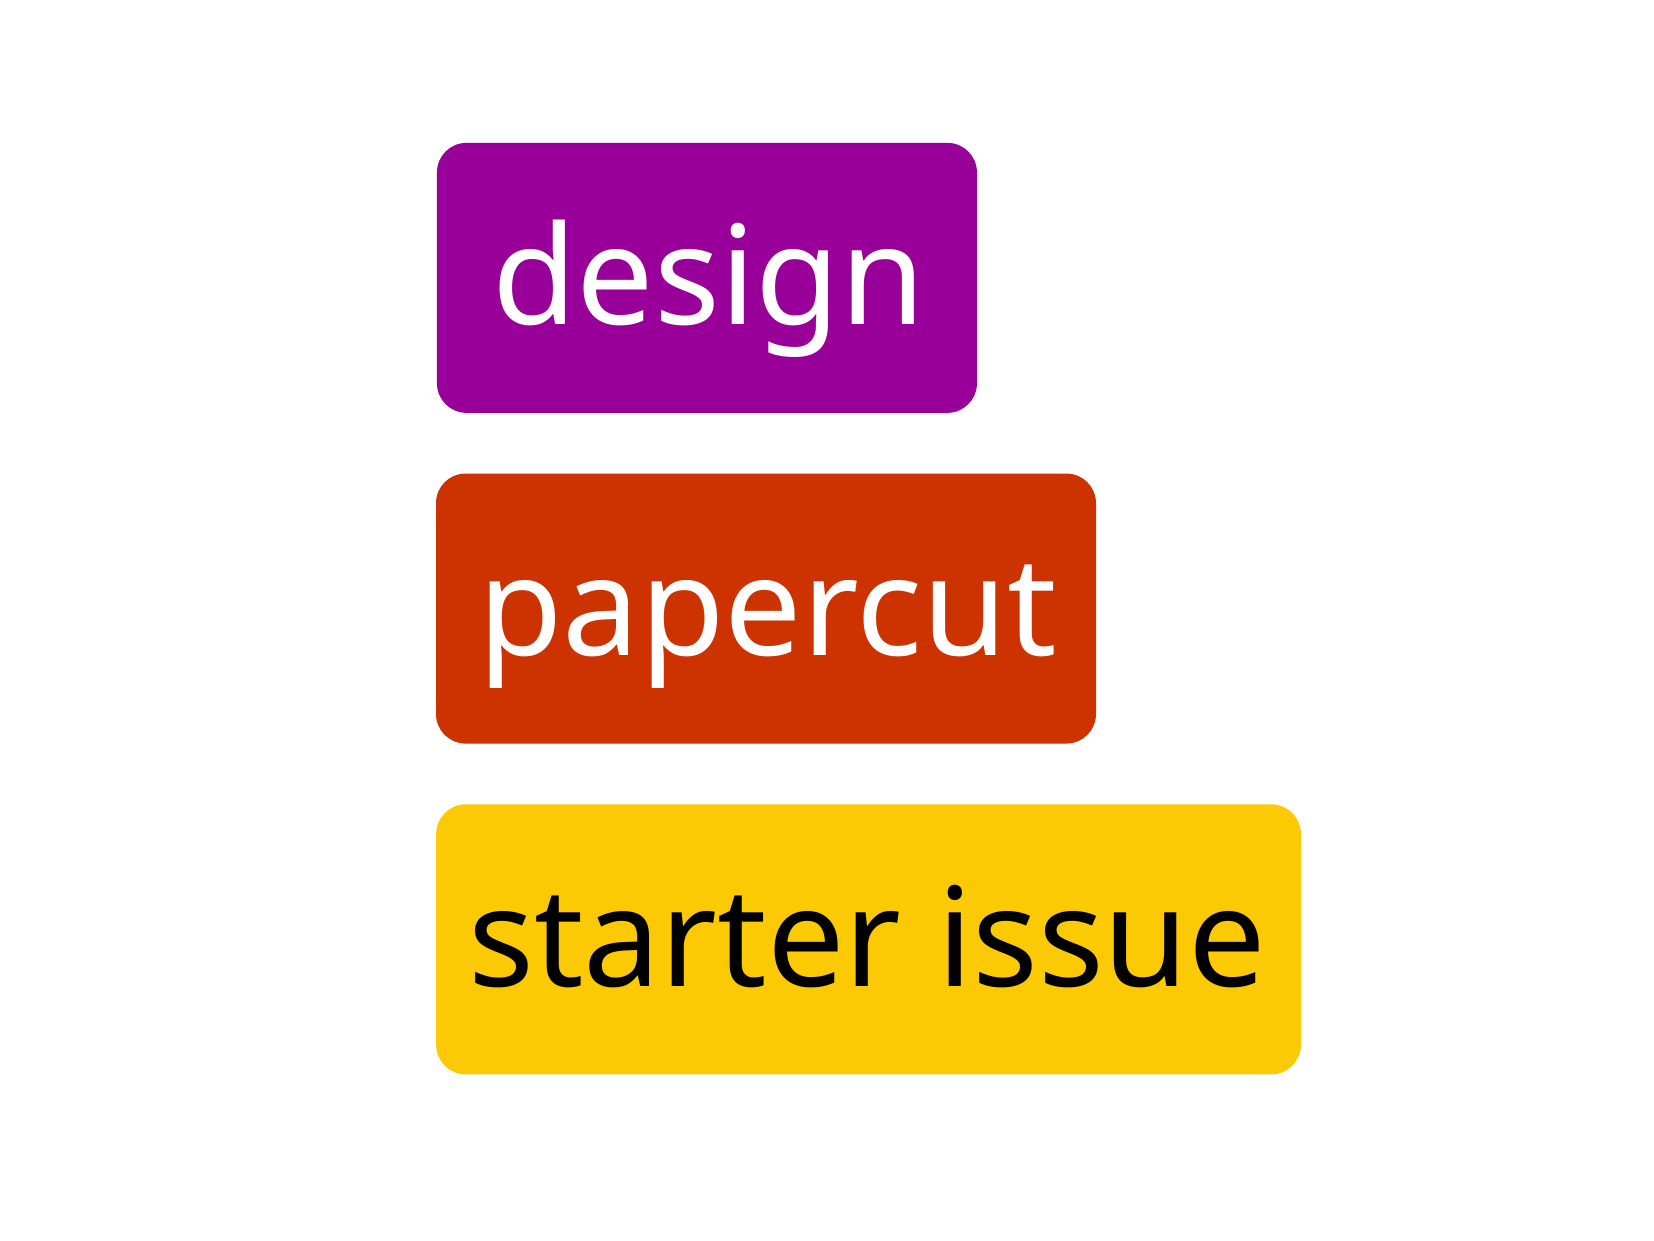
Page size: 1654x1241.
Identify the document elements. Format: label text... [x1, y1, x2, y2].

title starter issue [124, 829, 1612, 1037]
title design [0, 167, 1453, 375]
title papercut [23, 498, 1512, 706]
text_box [436, 375, 977, 413]
text_box [436, 1037, 1301, 1075]
text_box [436, 804, 1301, 829]
text_box [437, 142, 977, 167]
text_box [436, 706, 1097, 744]
text_box [436, 473, 1096, 498]
